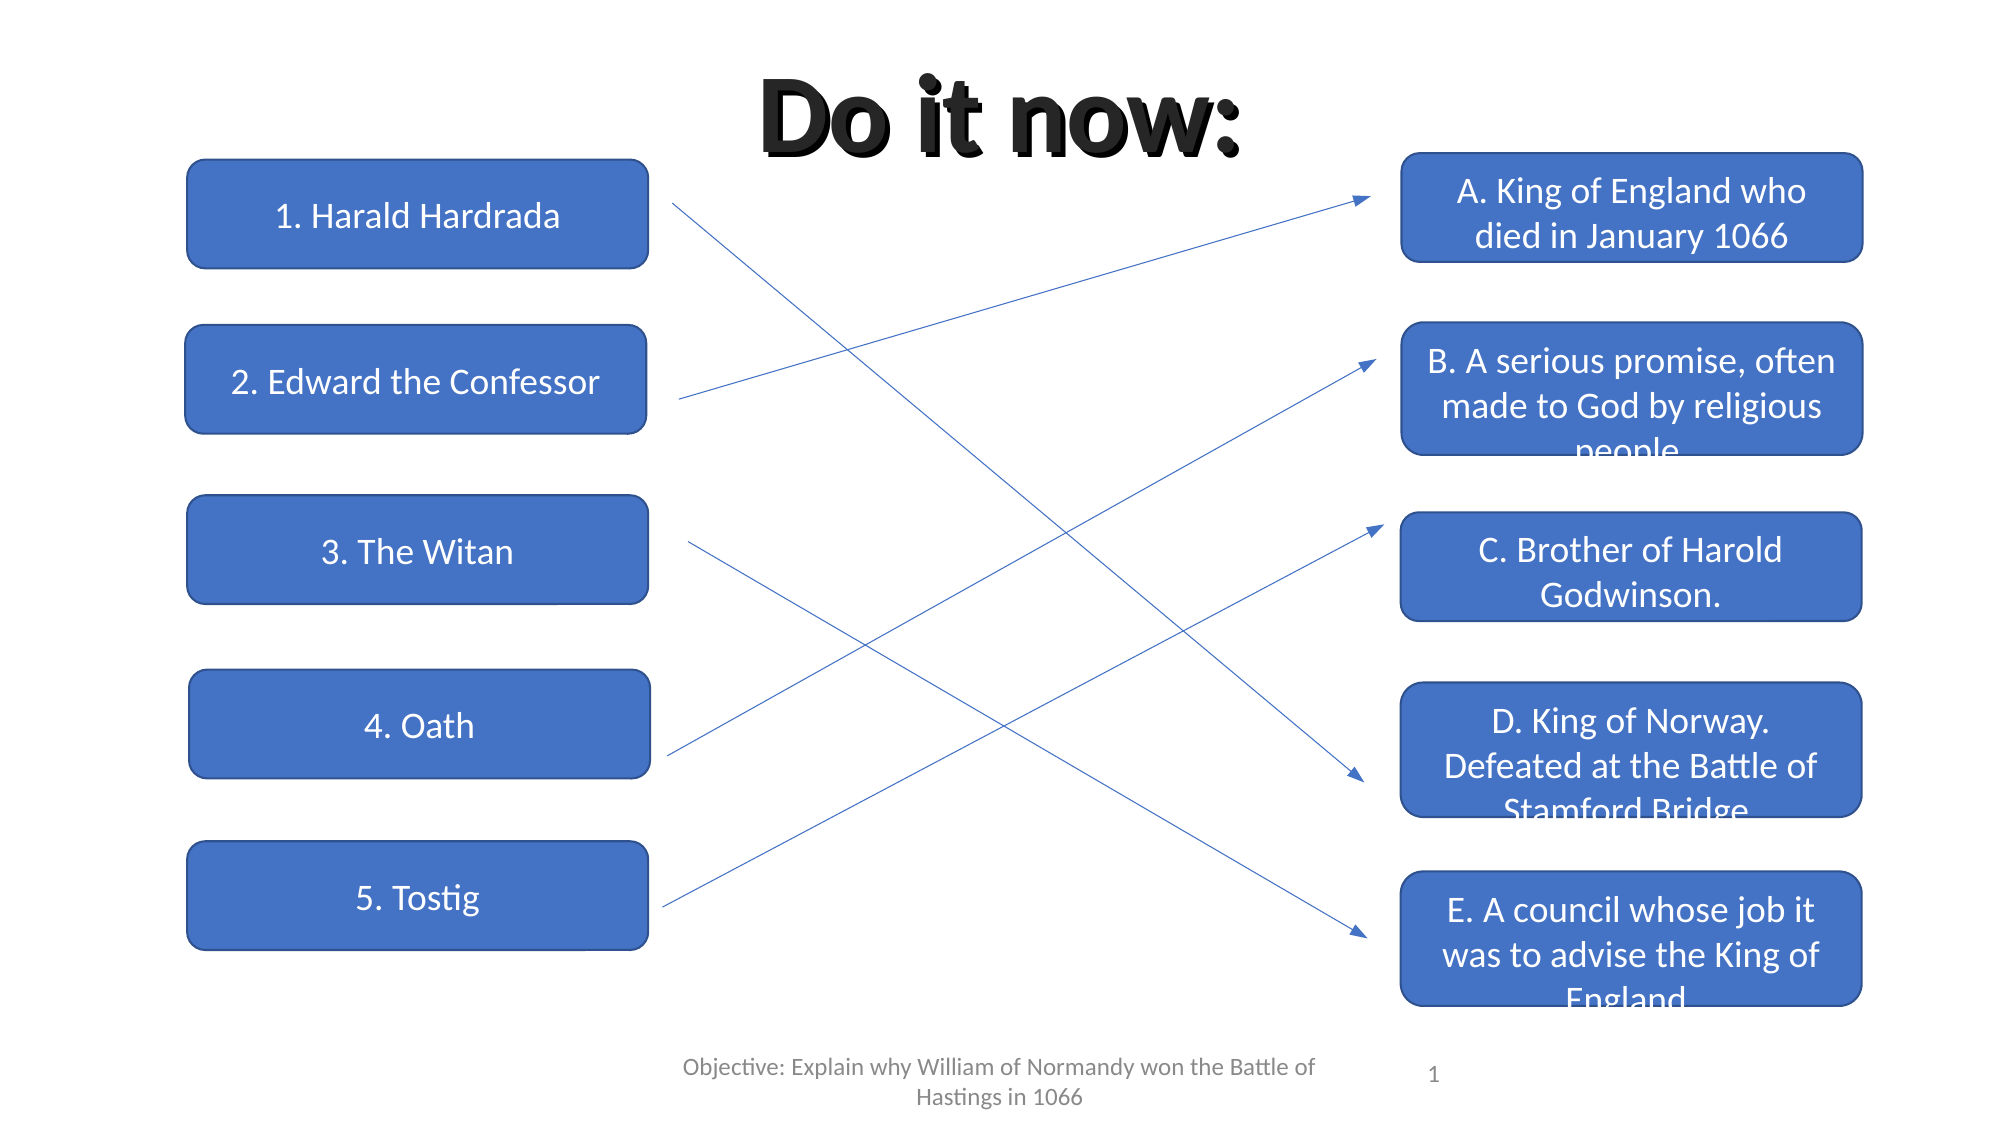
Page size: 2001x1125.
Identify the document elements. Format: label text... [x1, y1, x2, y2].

text_box 1 [1412, 1042, 1863, 1103]
text_box Do it now: [743, 33, 1257, 183]
text_box 2. Edward the Confessor [185, 324, 647, 434]
text_box B. A serious promise, often made to God by religious people. [1401, 322, 1863, 455]
text_box D. King of Norway. Defeated at the Battle of Stamford Bridge. [1400, 682, 1862, 818]
text_box C. Brother of Harold Godwinson. [1400, 512, 1862, 622]
text_box 3. The Witan [187, 495, 649, 605]
text_box E. A council whose job it was to advise the King of England. [1400, 871, 1862, 1006]
text_box 4. Oath [189, 669, 651, 779]
text_box 1. Harald Hardrada [187, 159, 649, 269]
text_box Objective: Explain why William of Normandy won the Battle of Hastings in 1066 [662, 1042, 1338, 1103]
text_box A. King of England who died in January 1066 [1401, 153, 1863, 262]
text_box 5. Tostig [187, 841, 649, 951]
